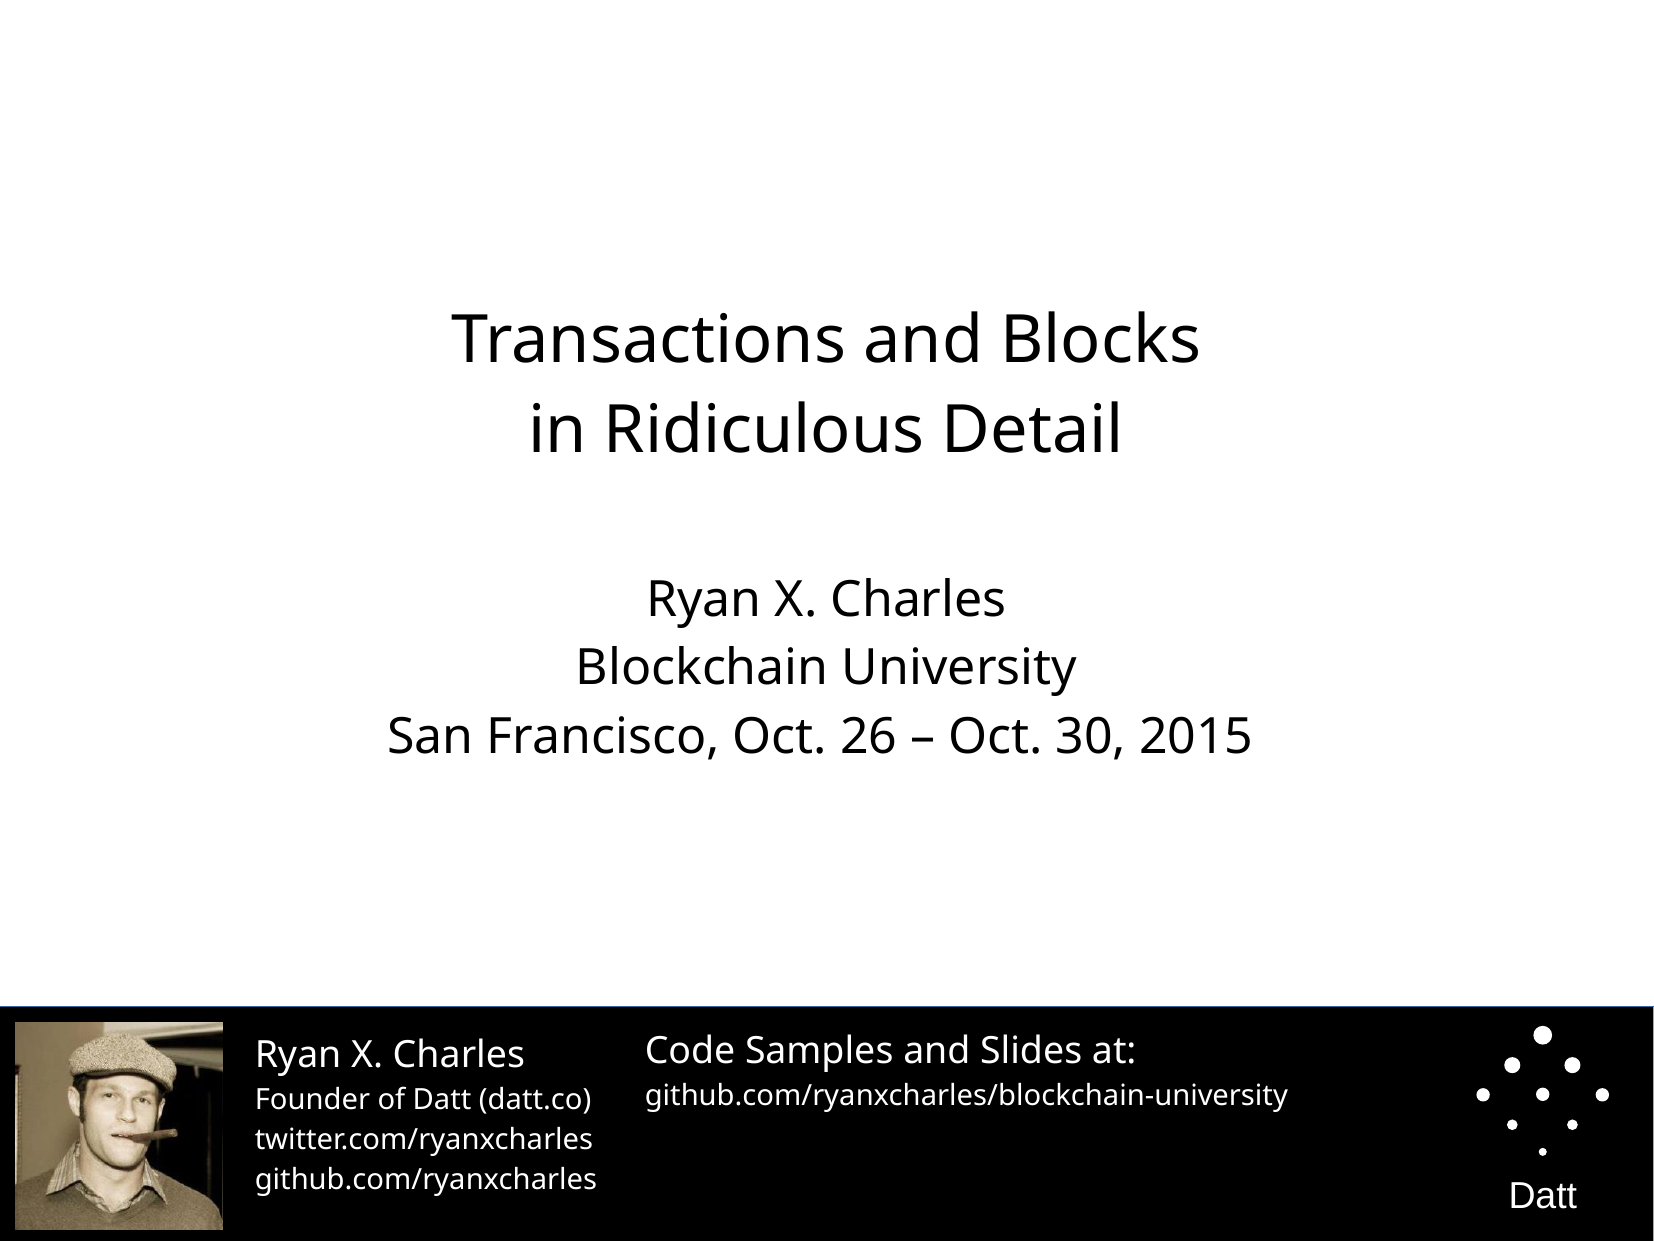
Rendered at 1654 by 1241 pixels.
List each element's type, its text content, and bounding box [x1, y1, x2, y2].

text_box Code Samples and Slides at: github.com/ryanxcharles/blockchain-university [630, 1015, 1403, 1156]
text_box Ryan X. Charles Founder of Datt (datt.co) twitter.com/ryanxcharles github.com/ryanxcharles [240, 1020, 976, 1241]
subtitle Transactions and Blocks in Ridiculous Detail Ryan X. Charles Blockchain University San Francisco, Oct. 26 – Oct. 30, 2015 [82, 49, 1571, 1010]
picture [15, 1022, 223, 1231]
text_box [0, 1006, 1654, 1241]
picture [1475, 1023, 1611, 1159]
text_box Datt [1452, 1167, 1633, 1241]
